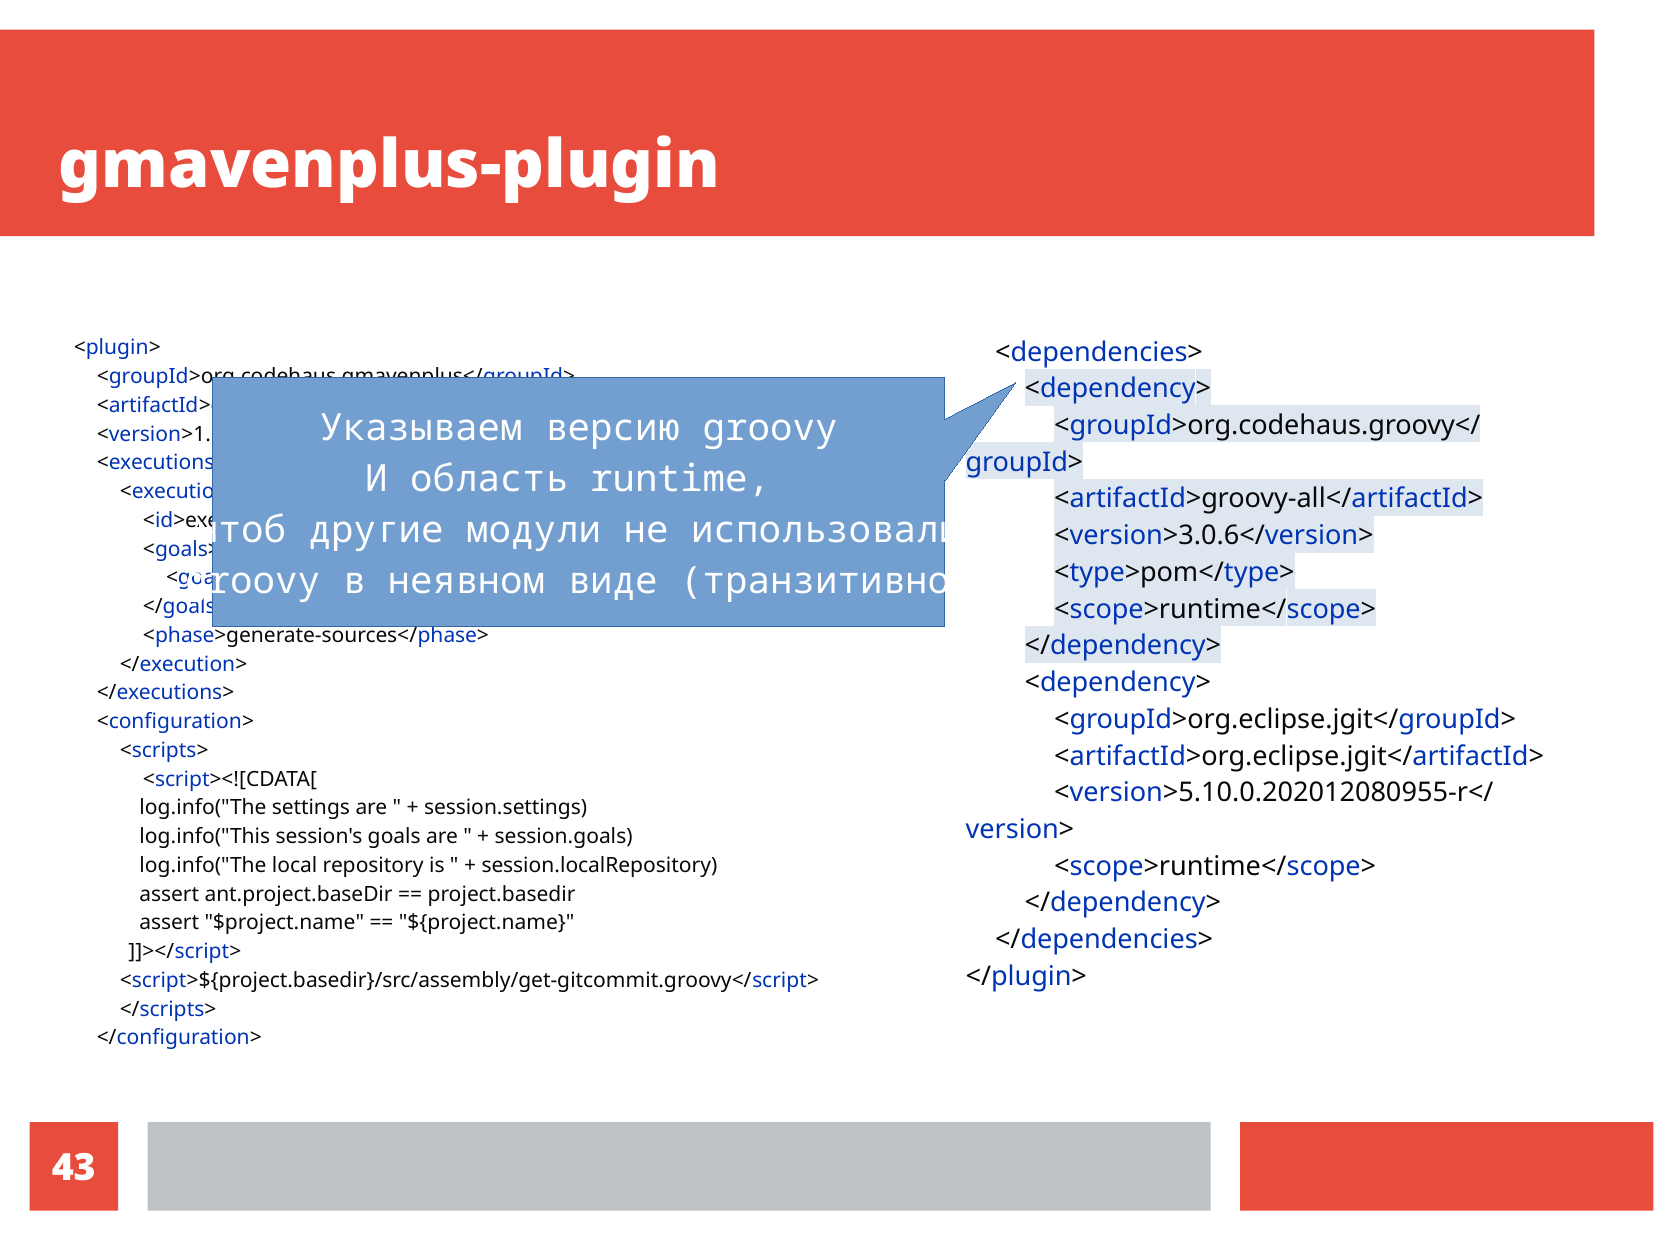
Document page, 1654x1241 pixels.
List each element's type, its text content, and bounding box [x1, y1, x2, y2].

text_box Указываем версию groovy И область runtime, чтоб другие модули не использовали groovy в неявном виде (транзитивно) [212, 377, 1016, 627]
text_box <dependencies> <dependency> <groupId>org.codehaus.groovy</groupId> <artifactId>groovy-all</artifactId> <version>3.0.6</version> <type>pom</type> <scope>runtime</scope> </dependency> <dependency> <groupId>org.eclipse.jgit</groupId> <artifactId>org.eclipse.jgit</artifactId> <version>5.10.0.202012080955-r</version> <scope>runtime</scope> </dependency> </dependencies> </plugin> [950, 324, 1589, 1093]
title gmavenplus-plugin [59, 59, 1595, 207]
text_box <plugin> <groupId>org.codehaus.gmavenplus</groupId> <artifactId>gmavenplus-plugin</artifactId> <version>1.12.0</version> <executions> <execution> <id>execute</id> <goals> <goal>execute</goal> </goals> <phase>generate-sources</phase> </execution> </executions> <configuration> <scripts> <script><![CDATA[ log.info("The settings are " + session.settings) log.info("This session's goals are " + session.goals) log.info("The local repository is " + session.localRepository) assert ant.project.baseDir == project.basedir assert "$project.name" == "${project.name}" ]]></script> <script>${project.basedir}/src/assembly/get-gitcommit.groovy</script> </scripts> </configuration> [59, 324, 950, 1093]
